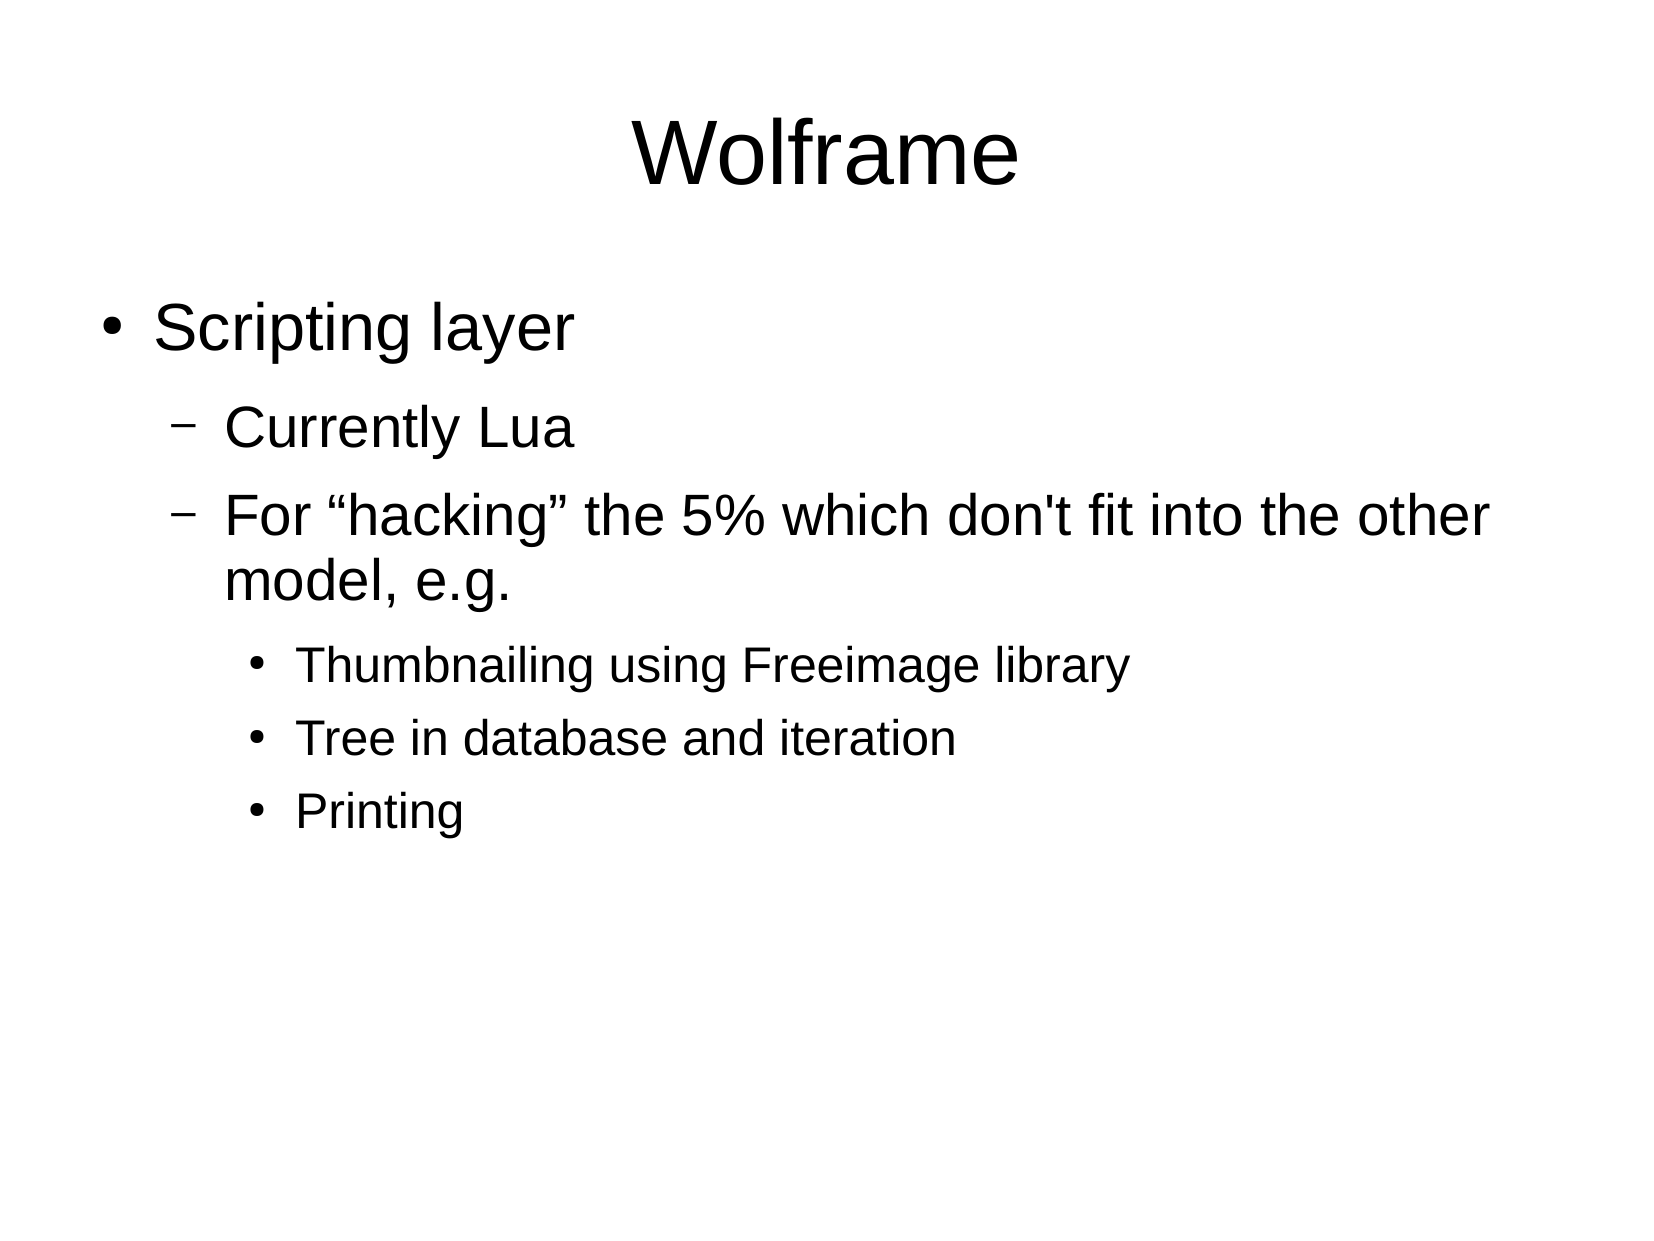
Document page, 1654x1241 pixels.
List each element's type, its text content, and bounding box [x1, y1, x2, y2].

list Scripting layer Currently Lua For “hacking” the 5% which don't fit into the other model, e.g. Thumbnailing using Freeimage library Tree in database and iteration Printing [82, 290, 1538, 1010]
title Wolframe [82, 49, 1571, 257]
